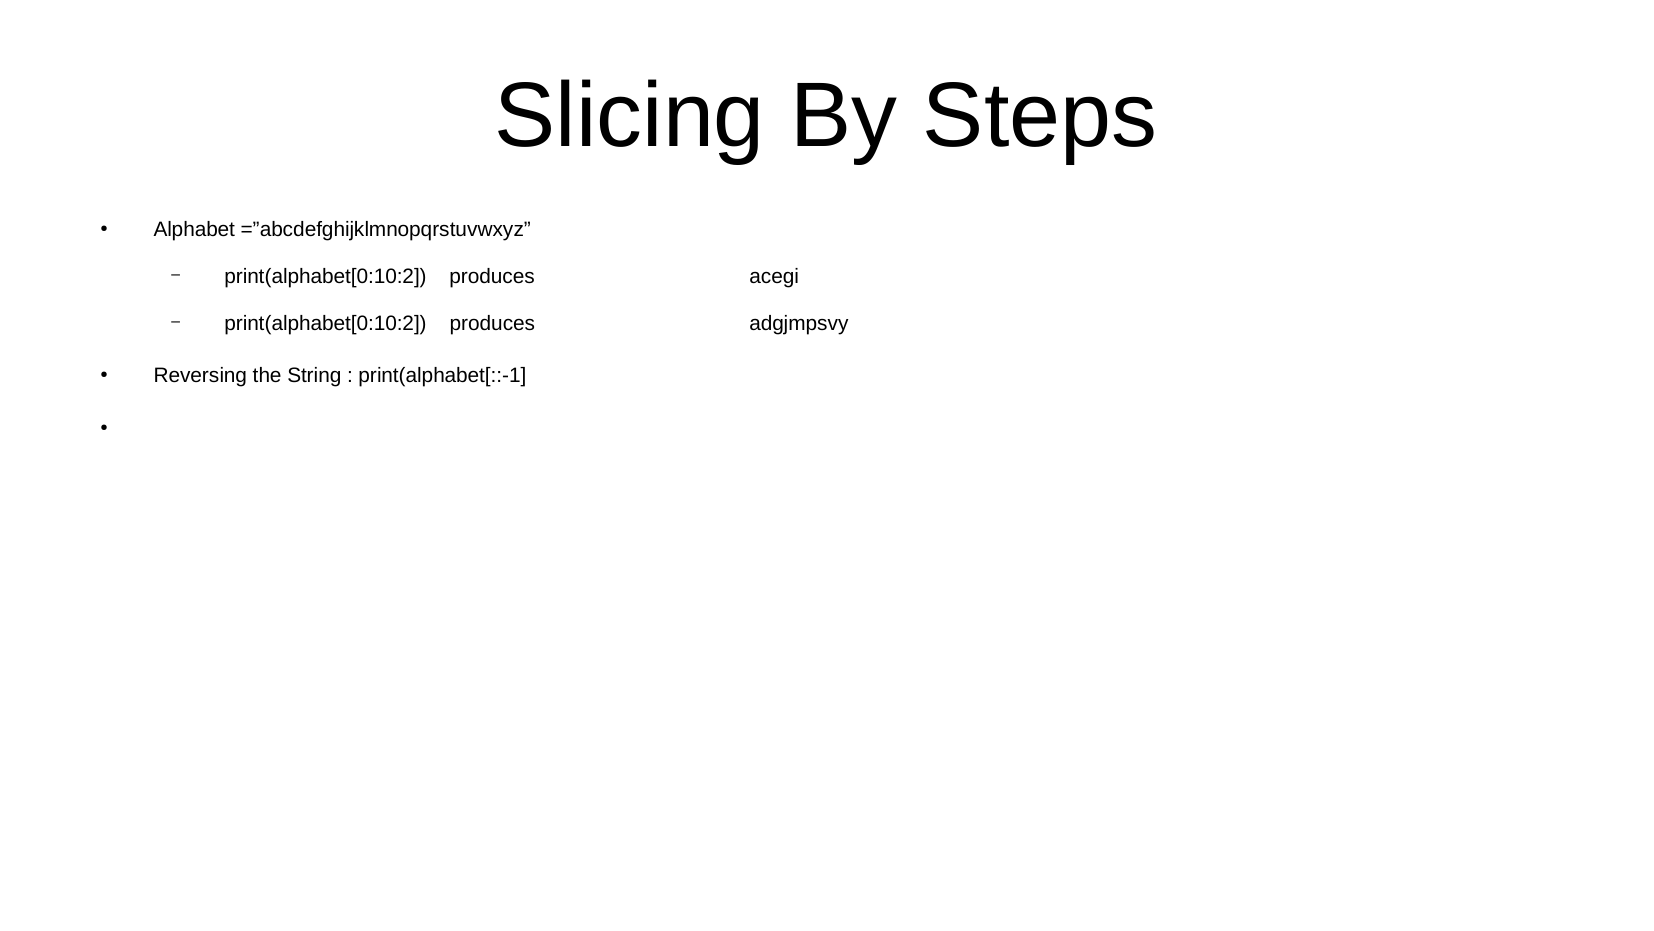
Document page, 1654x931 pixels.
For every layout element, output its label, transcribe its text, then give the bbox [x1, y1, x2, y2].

list Alphabet =”abcdefghijklmnopqrstuvwxyz” print(alphabet[0:10:2]) produces acegi print(alphabet[0:10:2]) produces adgjmpsvy Reversing the String : print(alphabet[::-1] [82, 217, 1576, 916]
title Slicing By Steps [82, 37, 1571, 193]
